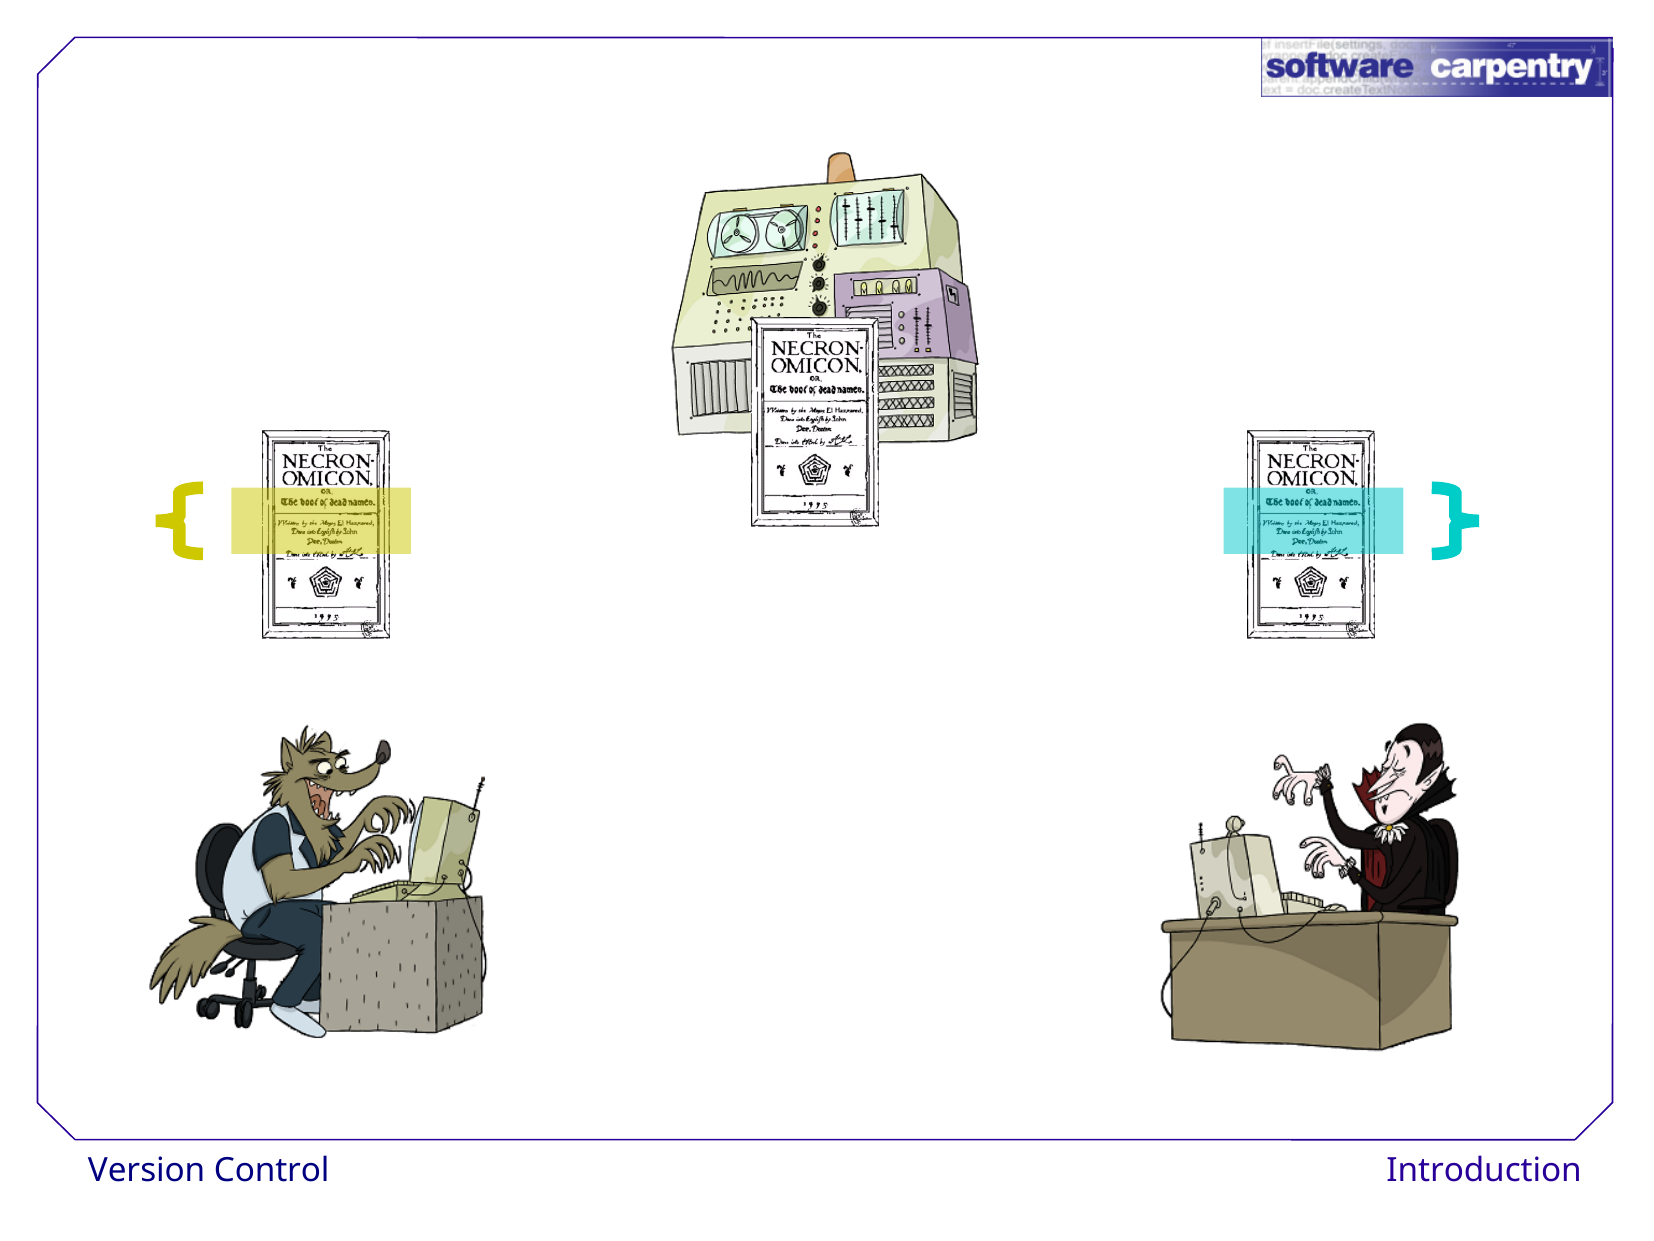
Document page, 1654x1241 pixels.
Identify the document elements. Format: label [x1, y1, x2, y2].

picture [637, 119, 1020, 527]
picture [1261, 39, 1613, 97]
picture [1148, 695, 1474, 1067]
picture [262, 554, 390, 640]
text_box [1223, 487, 1404, 554]
picture [262, 430, 390, 487]
picture [137, 705, 516, 1069]
picture [1247, 554, 1375, 640]
picture [1247, 430, 1375, 487]
text_box [231, 487, 411, 554]
